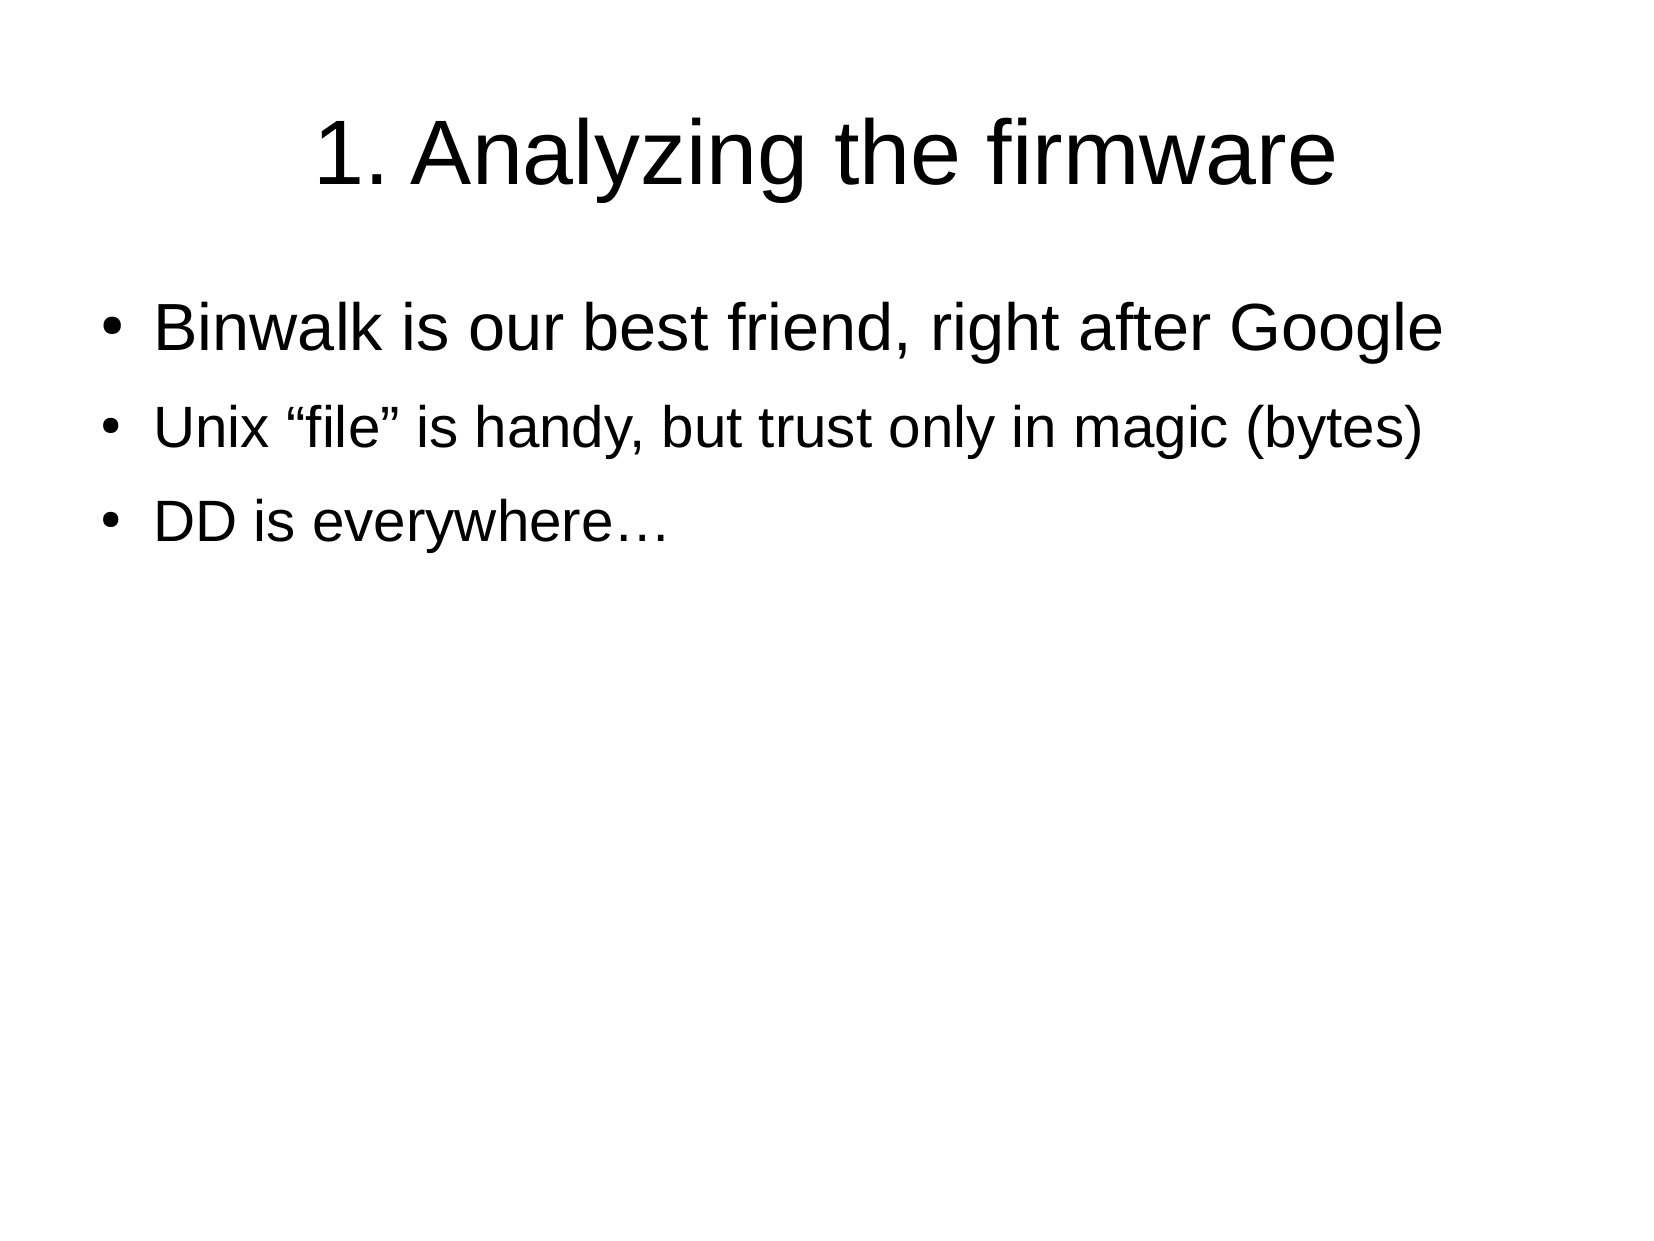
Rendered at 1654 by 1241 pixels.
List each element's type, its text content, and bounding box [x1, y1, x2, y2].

list Binwalk is our best friend, right after Google Unix “file” is handy, but trust only in magic (bytes) DD is everywhere… [82, 290, 1571, 1010]
title 1. Analyzing the firmware [82, 49, 1571, 257]
